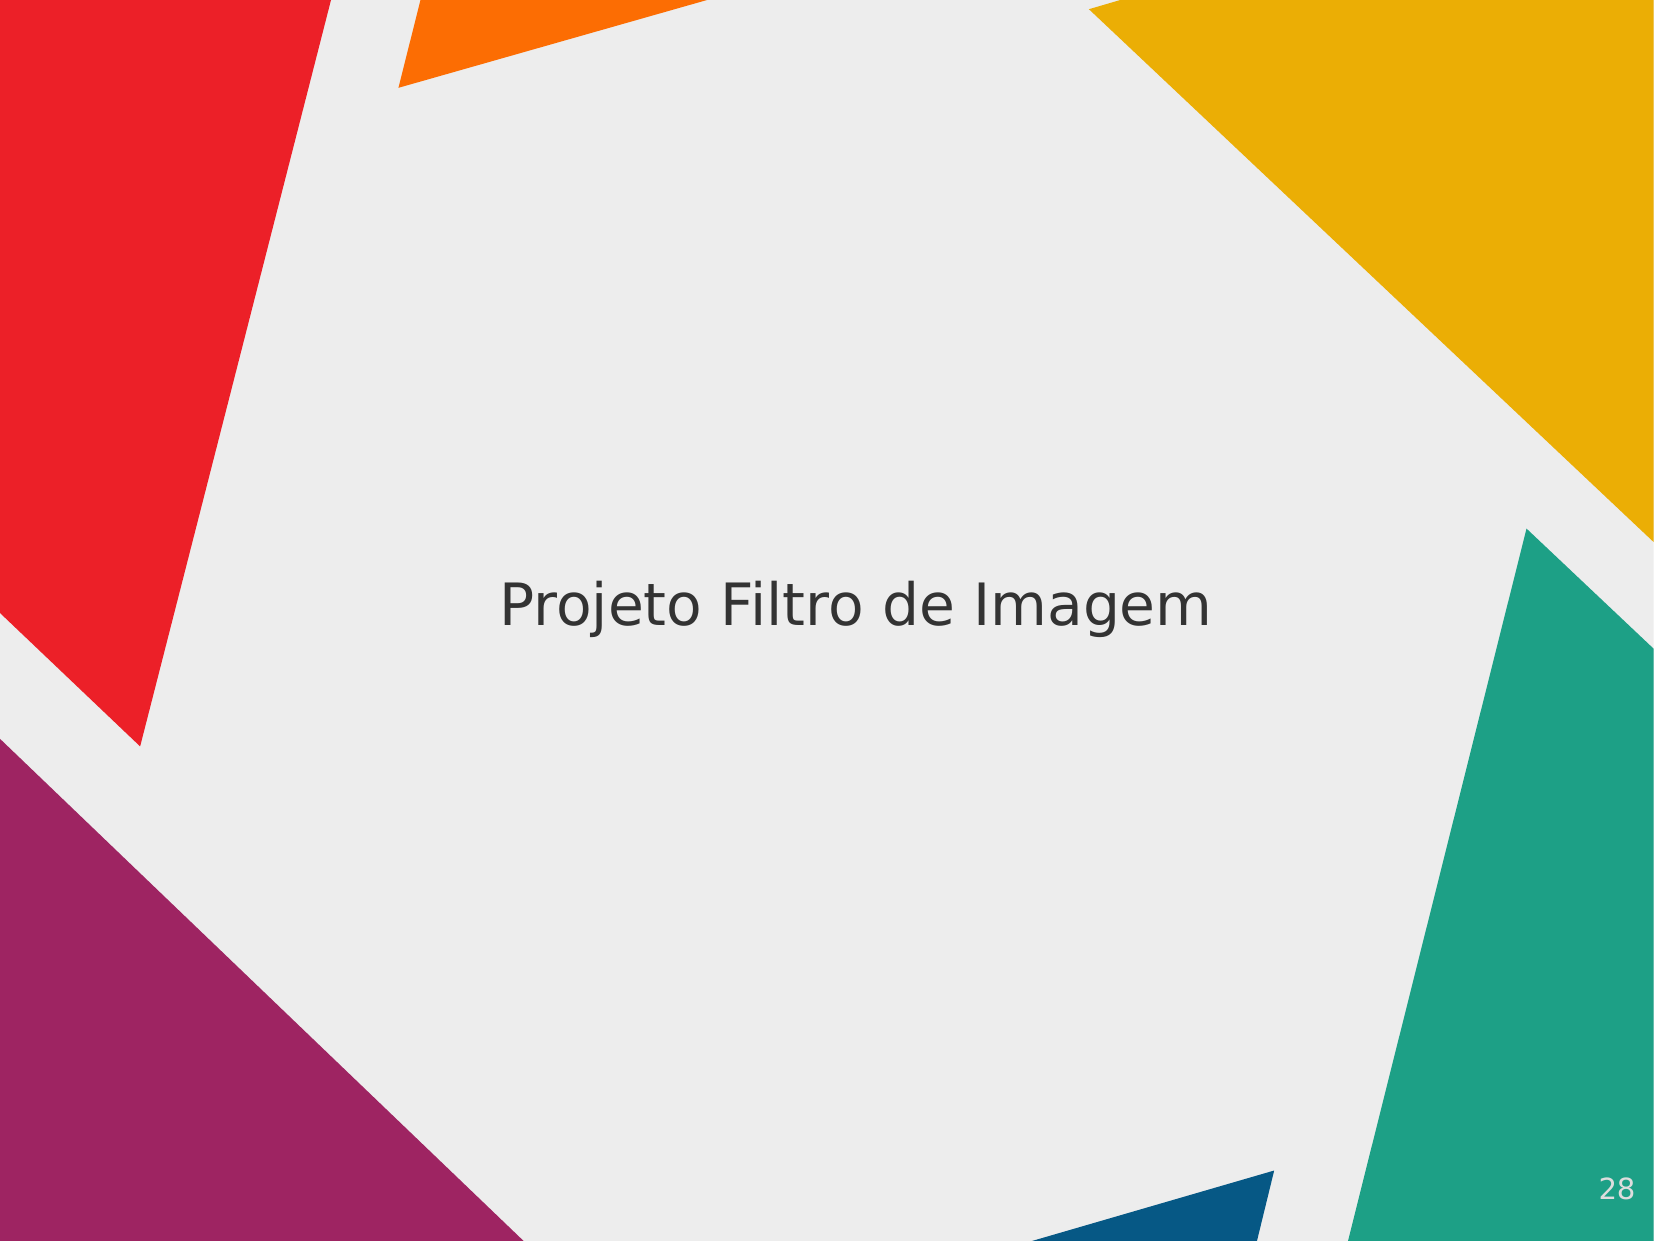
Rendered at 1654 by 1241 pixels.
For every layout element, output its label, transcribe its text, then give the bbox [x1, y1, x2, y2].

title Projeto Filtro de Imagem [177, 501, 1501, 709]
